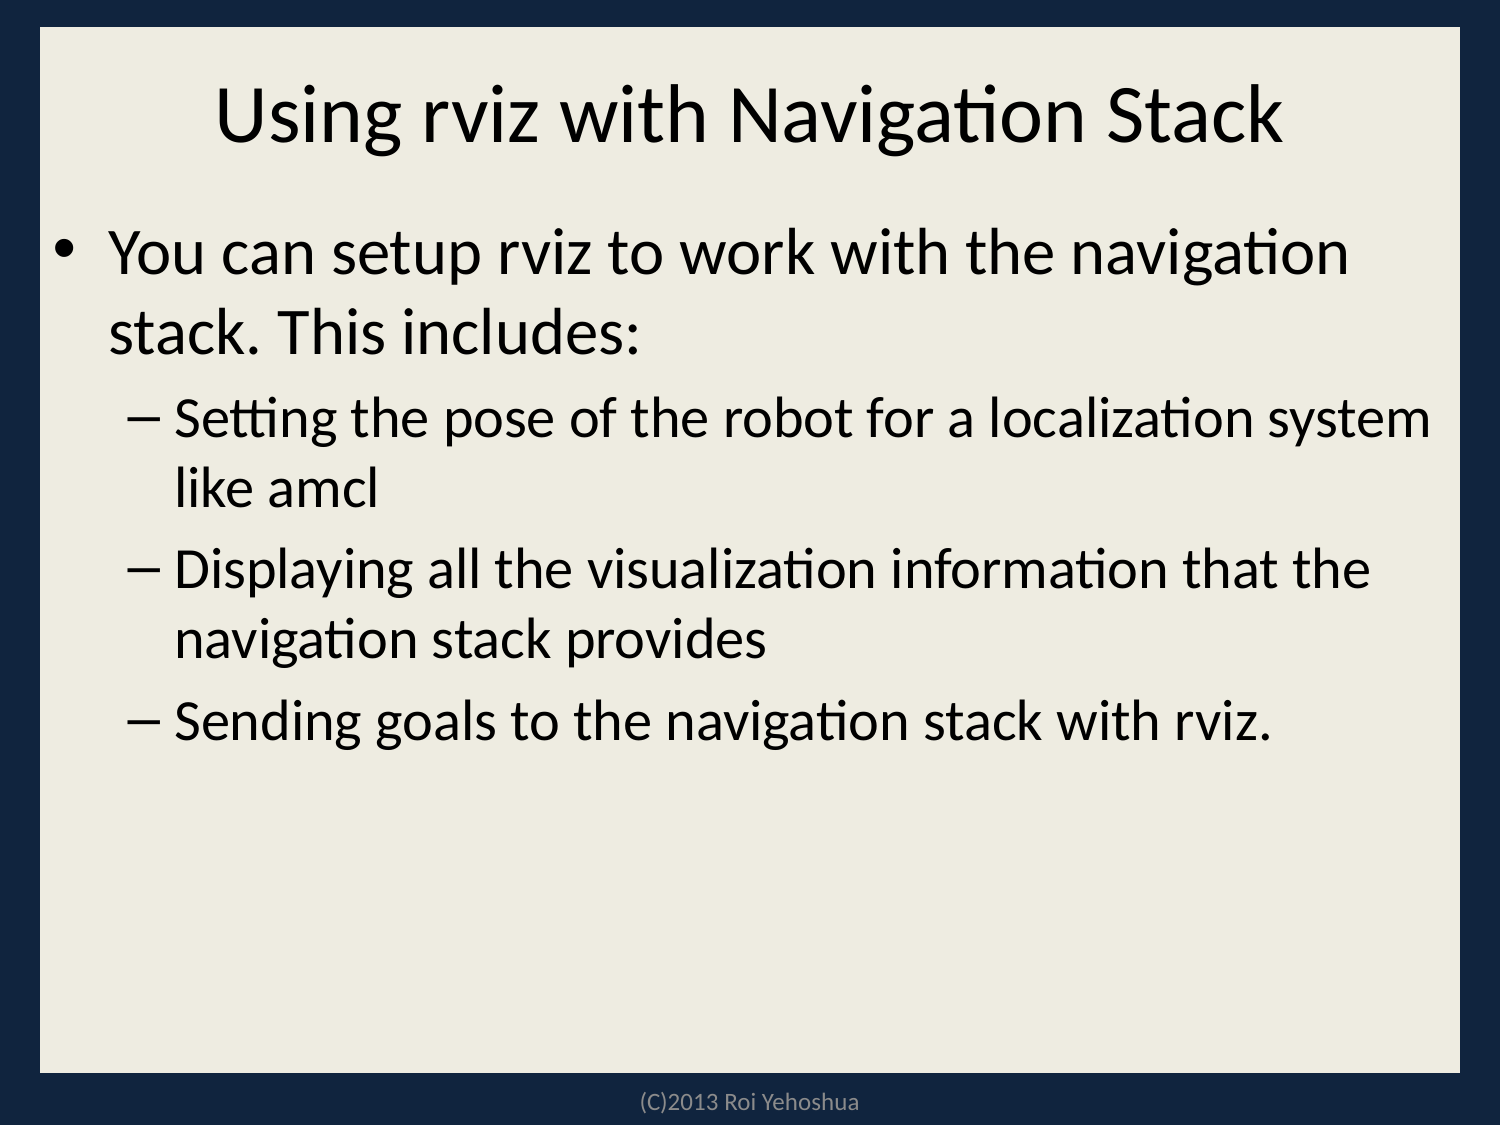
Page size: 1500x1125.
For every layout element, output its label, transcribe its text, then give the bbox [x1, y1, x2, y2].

list You can setup rviz to work with the navigation stack. This includes: Setting the pose of the robot for a localization system like amcl Displaying all the visualization information that the navigation stack provides Sending goals to the navigation stack with rviz. [37, 200, 1463, 1080]
footer (C)2013 Roi Yehoshua [512, 1074, 988, 1125]
title Using rviz with Navigation Stack [37, 31, 1463, 188]
